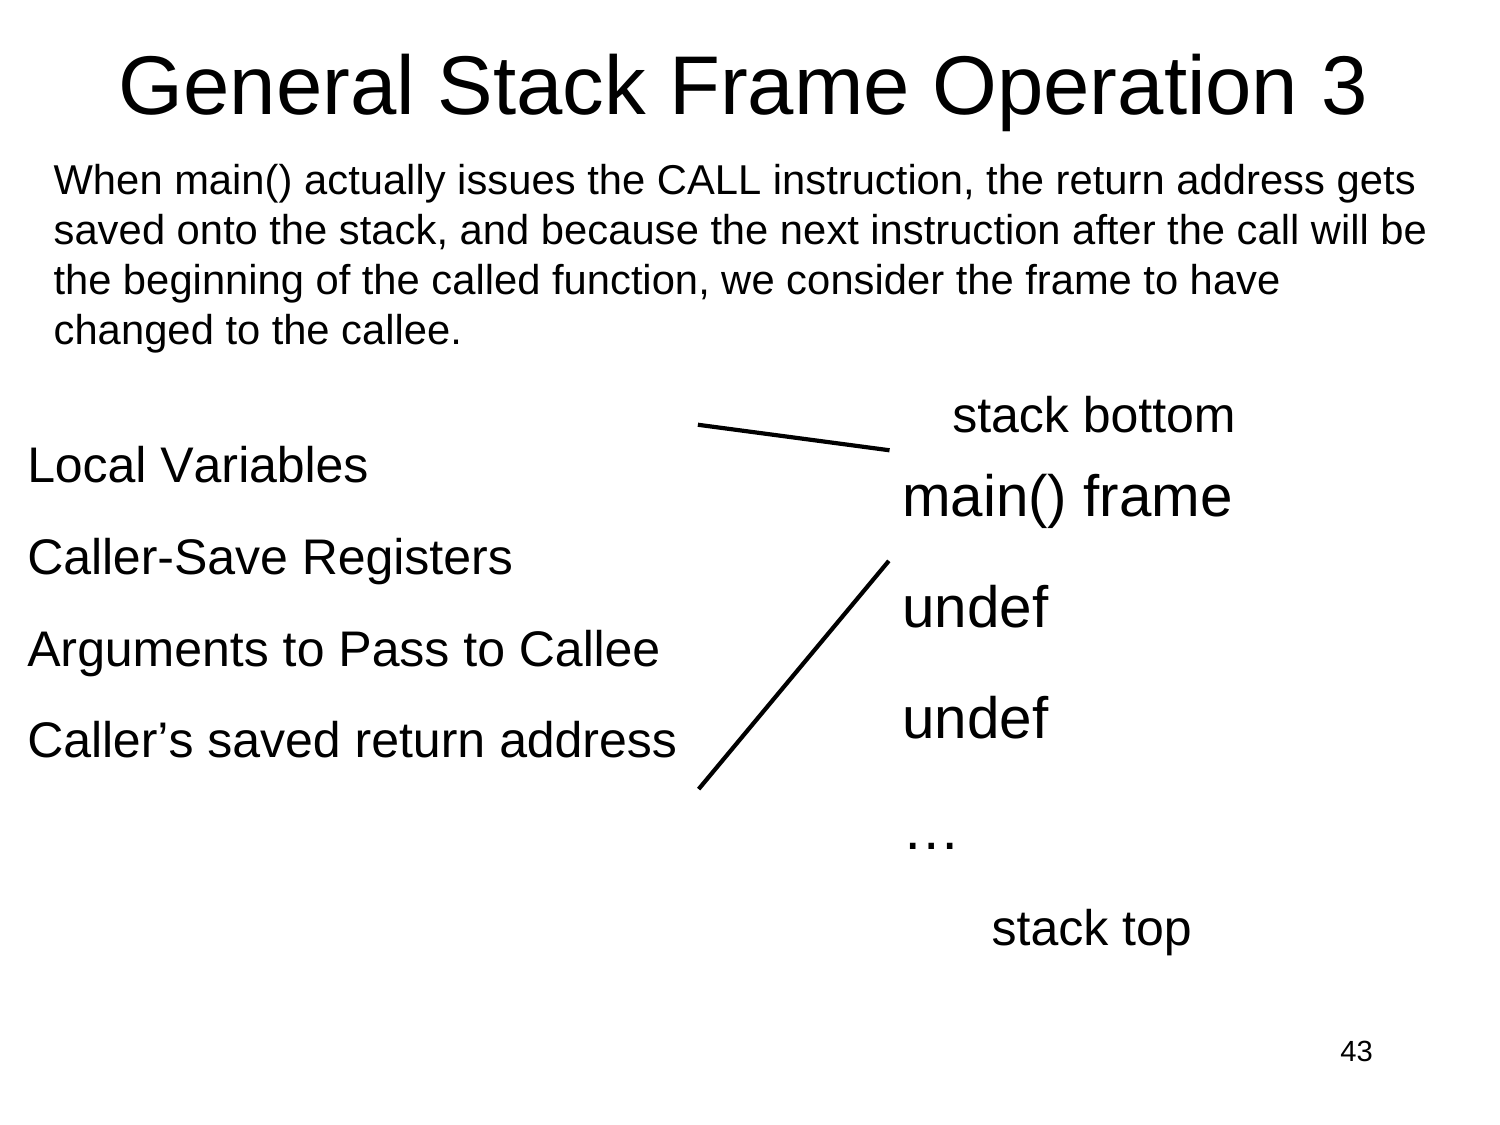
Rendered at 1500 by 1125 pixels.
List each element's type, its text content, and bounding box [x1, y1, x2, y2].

text_box When main() actually issues the CALL instruction, the return address gets saved onto the stack, and because the next instruction after the call will be the beginning of the called function, we consider the frame to have changed to the callee. [38, 144, 1445, 340]
table_header main() frame [887, 450, 1313, 561]
text_box stack top [976, 887, 1207, 963]
text_box stack bottom [937, 374, 1251, 451]
table_header Local Variables [13, 425, 700, 517]
table_cell Caller’s saved return address [13, 700, 700, 792]
table_cell undef [887, 672, 1313, 783]
table_cell Caller-Save Registers [13, 517, 700, 608]
table_cell … [887, 783, 1313, 894]
text_box <number> [1074, 1025, 1388, 1101]
table_cell undef [887, 561, 1313, 672]
table_cell Arguments to Pass to Callee [13, 608, 700, 700]
title General Stack Frame Operation 3 [75, 0, 1413, 144]
